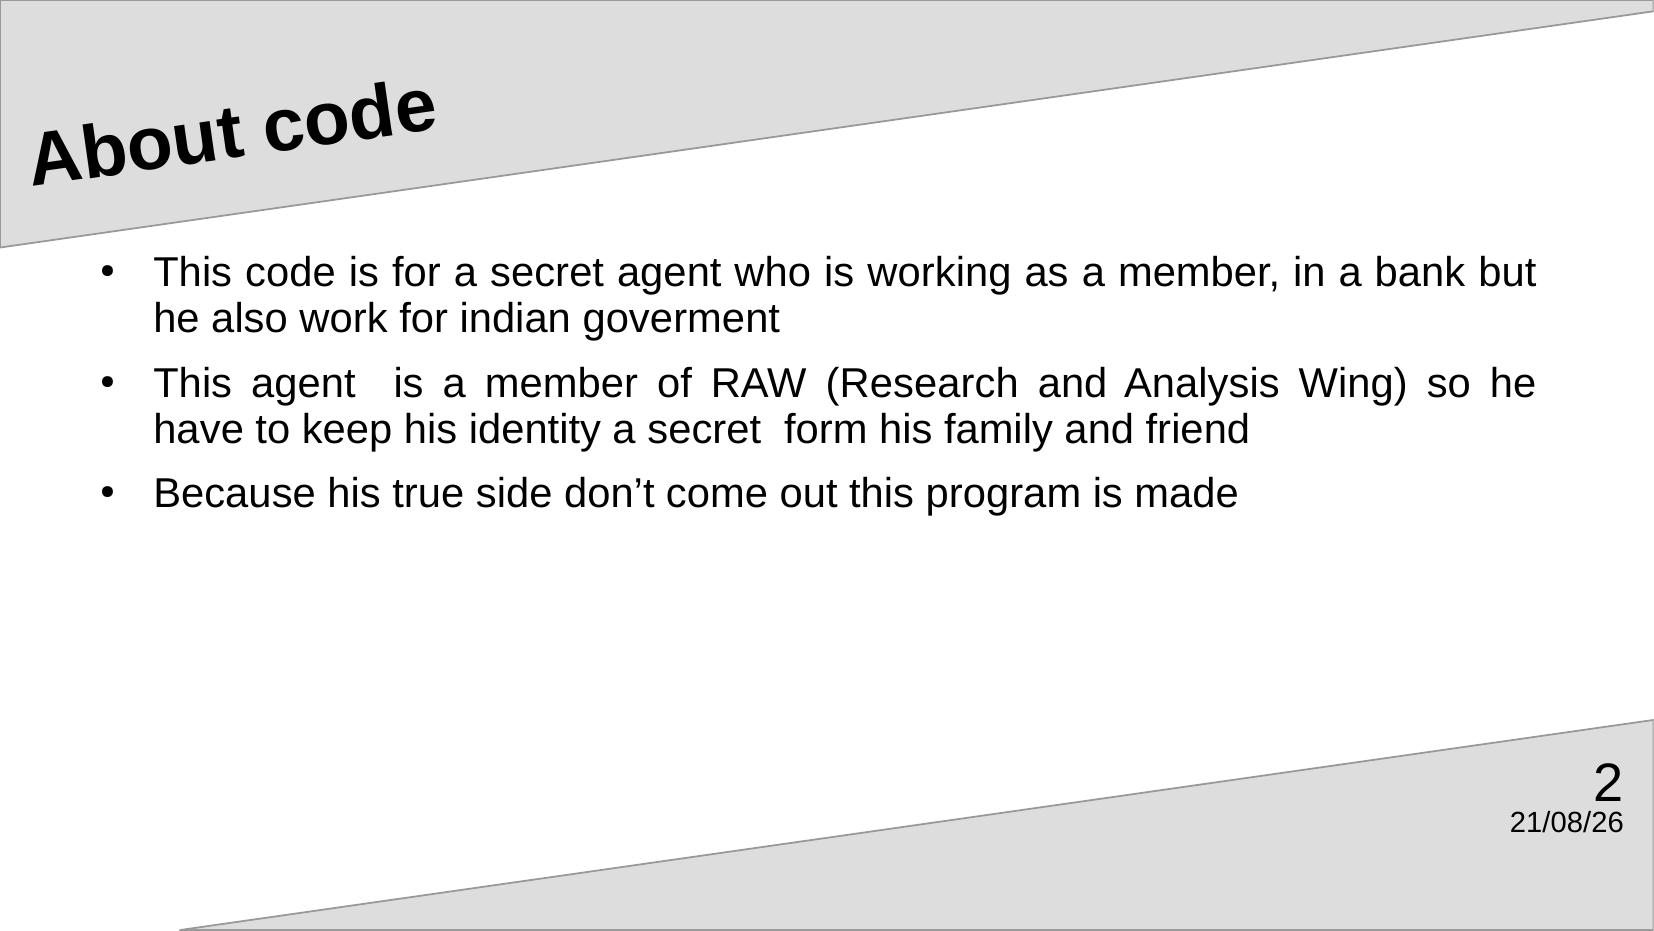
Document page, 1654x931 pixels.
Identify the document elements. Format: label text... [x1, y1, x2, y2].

list This code is for a secret agent who is working as a member, in a bank but he also work for indian goverment This agent is a member of RAW (Research and Analysis Wing) so he have to keep his identity a secret form his family and friend Because his true side don’t come out this program is made [82, 248, 1538, 789]
title About code [16, 0, 1501, 239]
